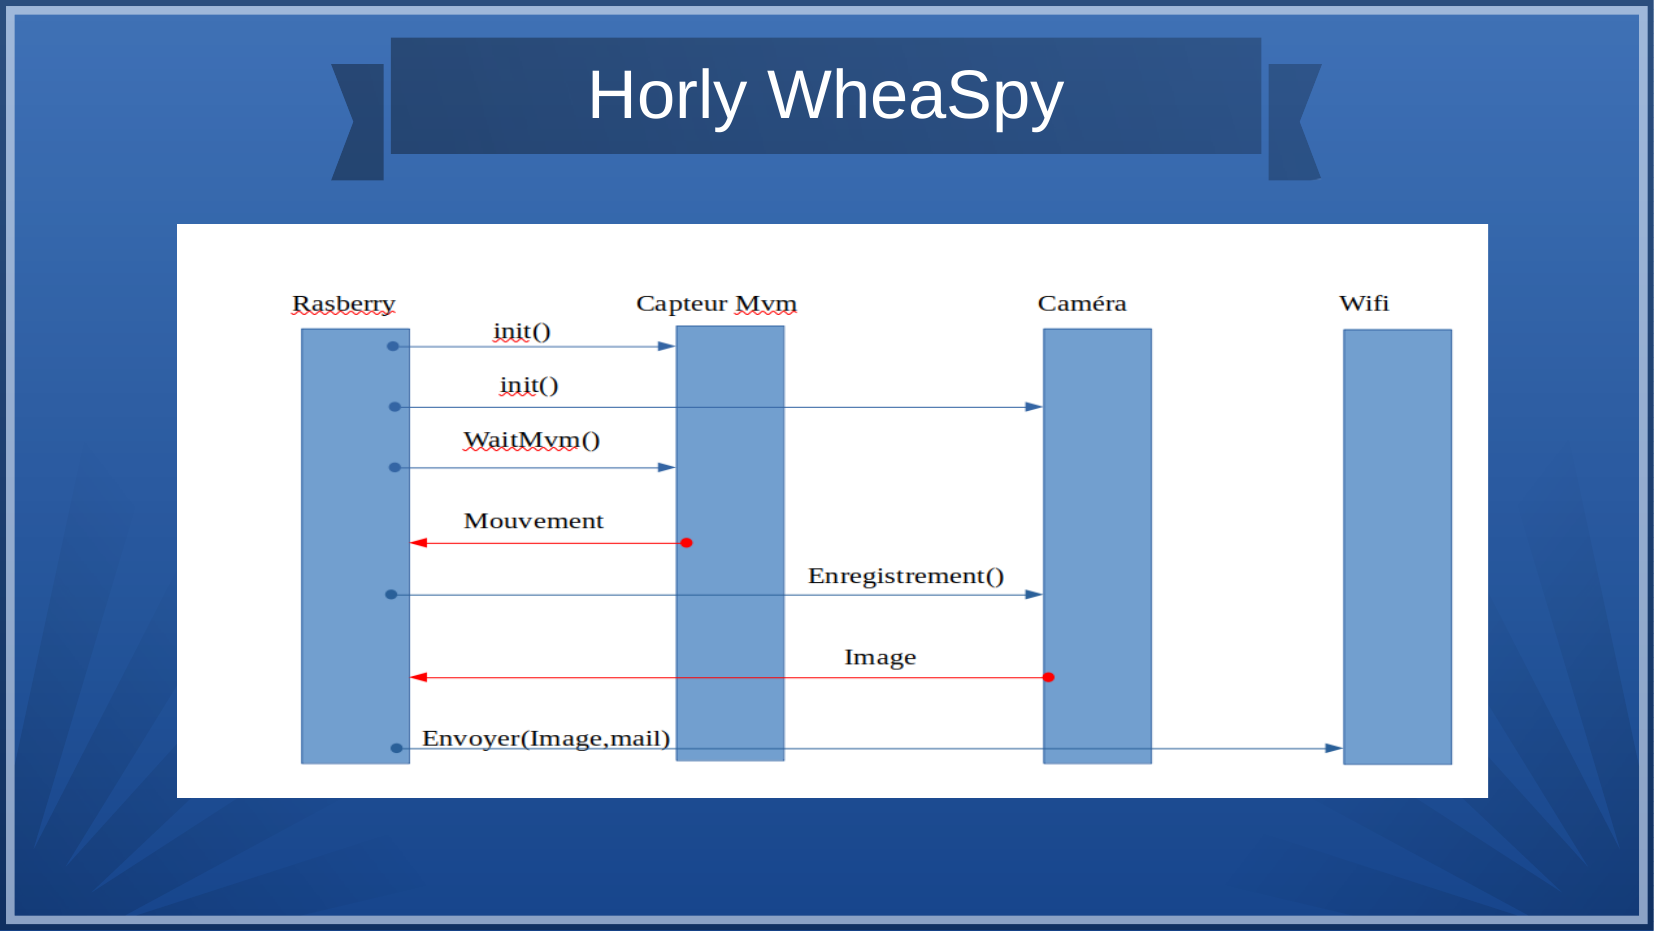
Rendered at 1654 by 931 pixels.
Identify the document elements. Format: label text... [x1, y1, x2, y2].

picture [177, 224, 1489, 798]
title Horly WheaSpy [389, 35, 1264, 154]
